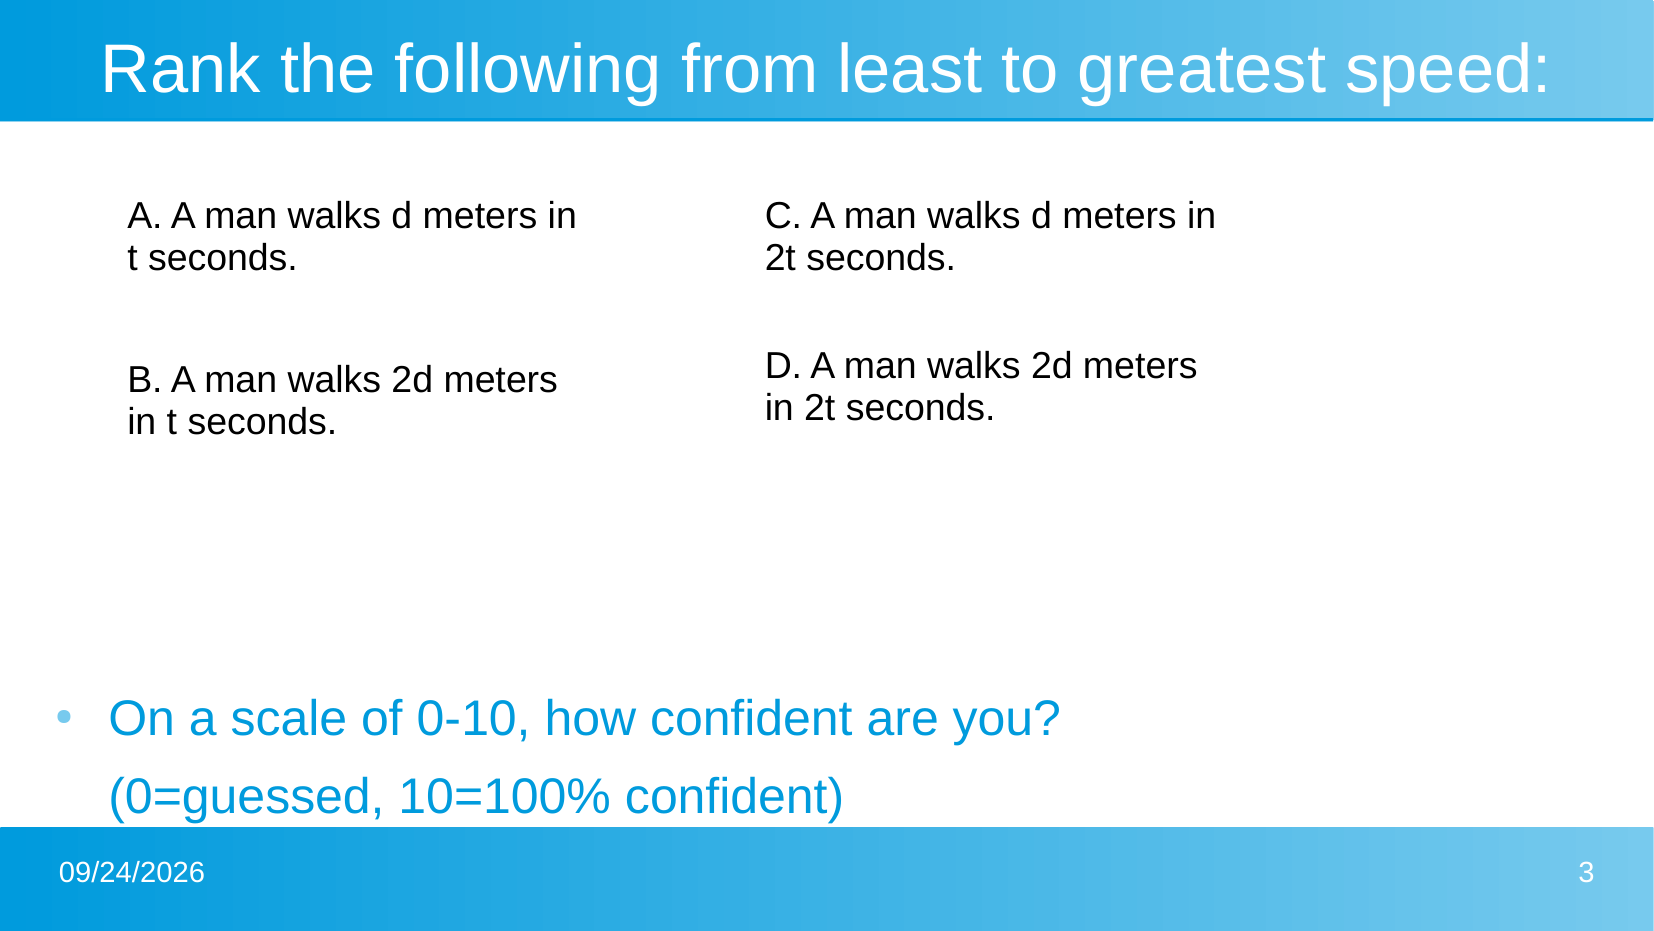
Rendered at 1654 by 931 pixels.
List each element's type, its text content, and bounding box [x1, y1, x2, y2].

text_box C. A man walks d meters in 2t seconds. [750, 187, 1238, 287]
text_box B. A man walks 2d meters in t seconds. [112, 351, 601, 451]
list On a scale of 0-10, how confident are you? (0=guessed, 10=100% confident) [37, 612, 1573, 931]
text_box A. A man walks d meters in t seconds. [112, 187, 601, 287]
text_box D. A man walks 2d meters in 2t seconds. [750, 337, 1238, 437]
title Rank the following from least to greatest speed: [59, 29, 1595, 108]
